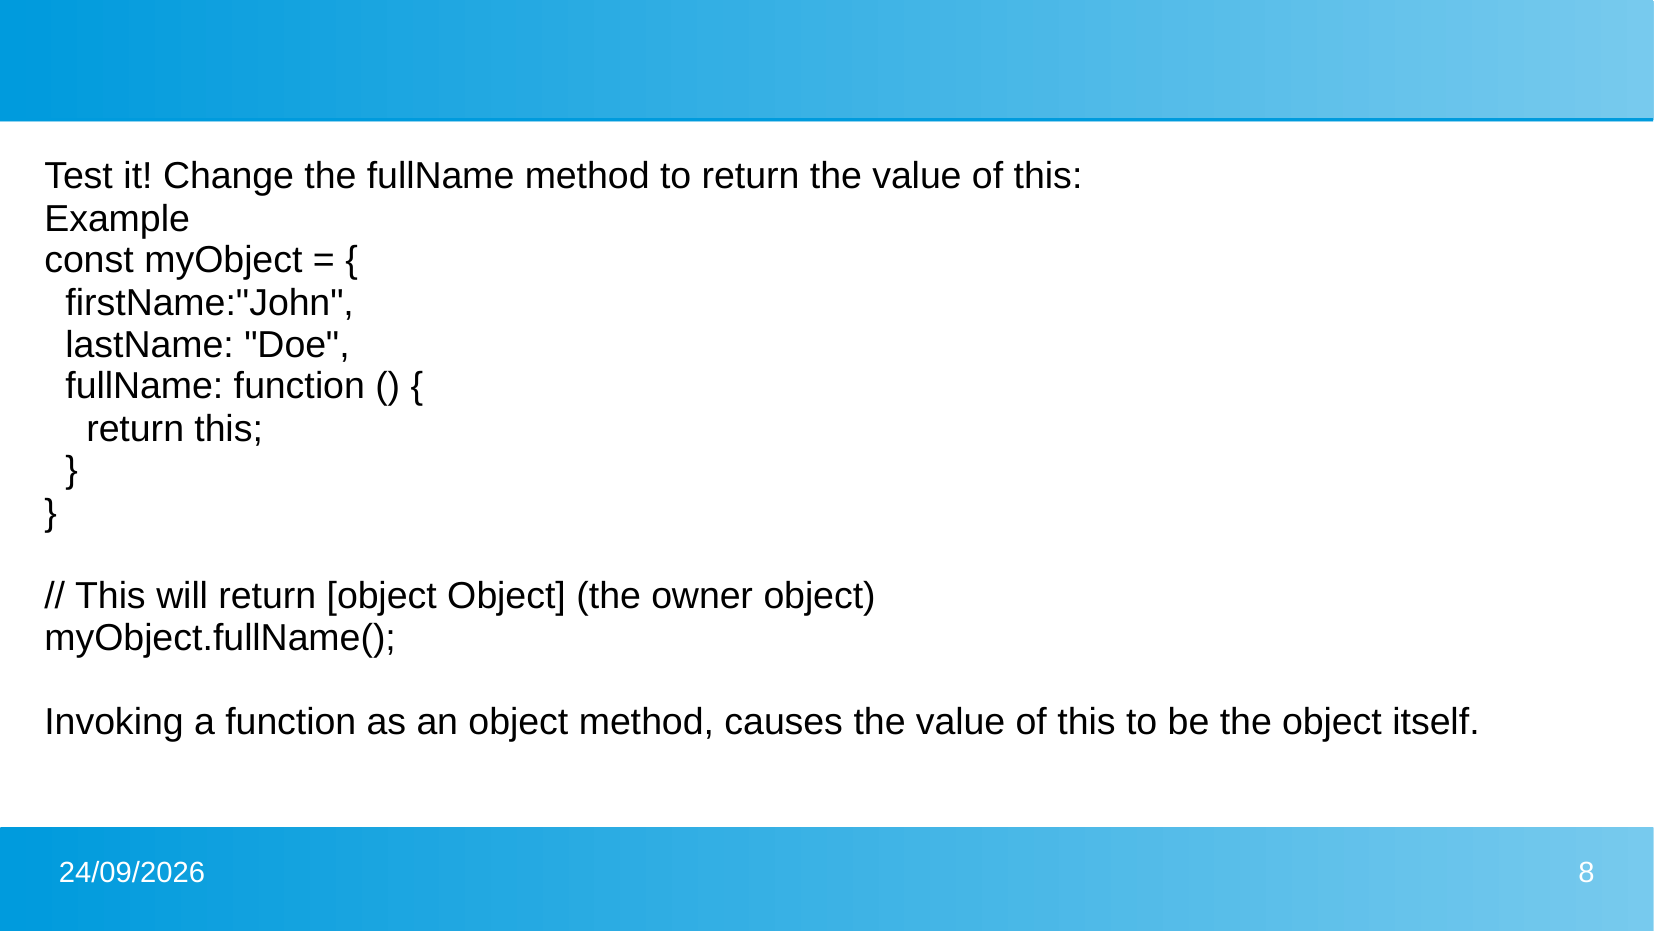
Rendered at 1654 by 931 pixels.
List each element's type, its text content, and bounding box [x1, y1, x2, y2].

text_box Test it! Change the fullName method to return the value of this: Example const myObject = { firstName:"John", lastName: "Doe", fullName: function () { return this; } } // This will return [object Object] (the owner object) myObject.fullName(); Invoking a function as an object method, causes the value of this to be the object itself. [29, 147, 1625, 793]
